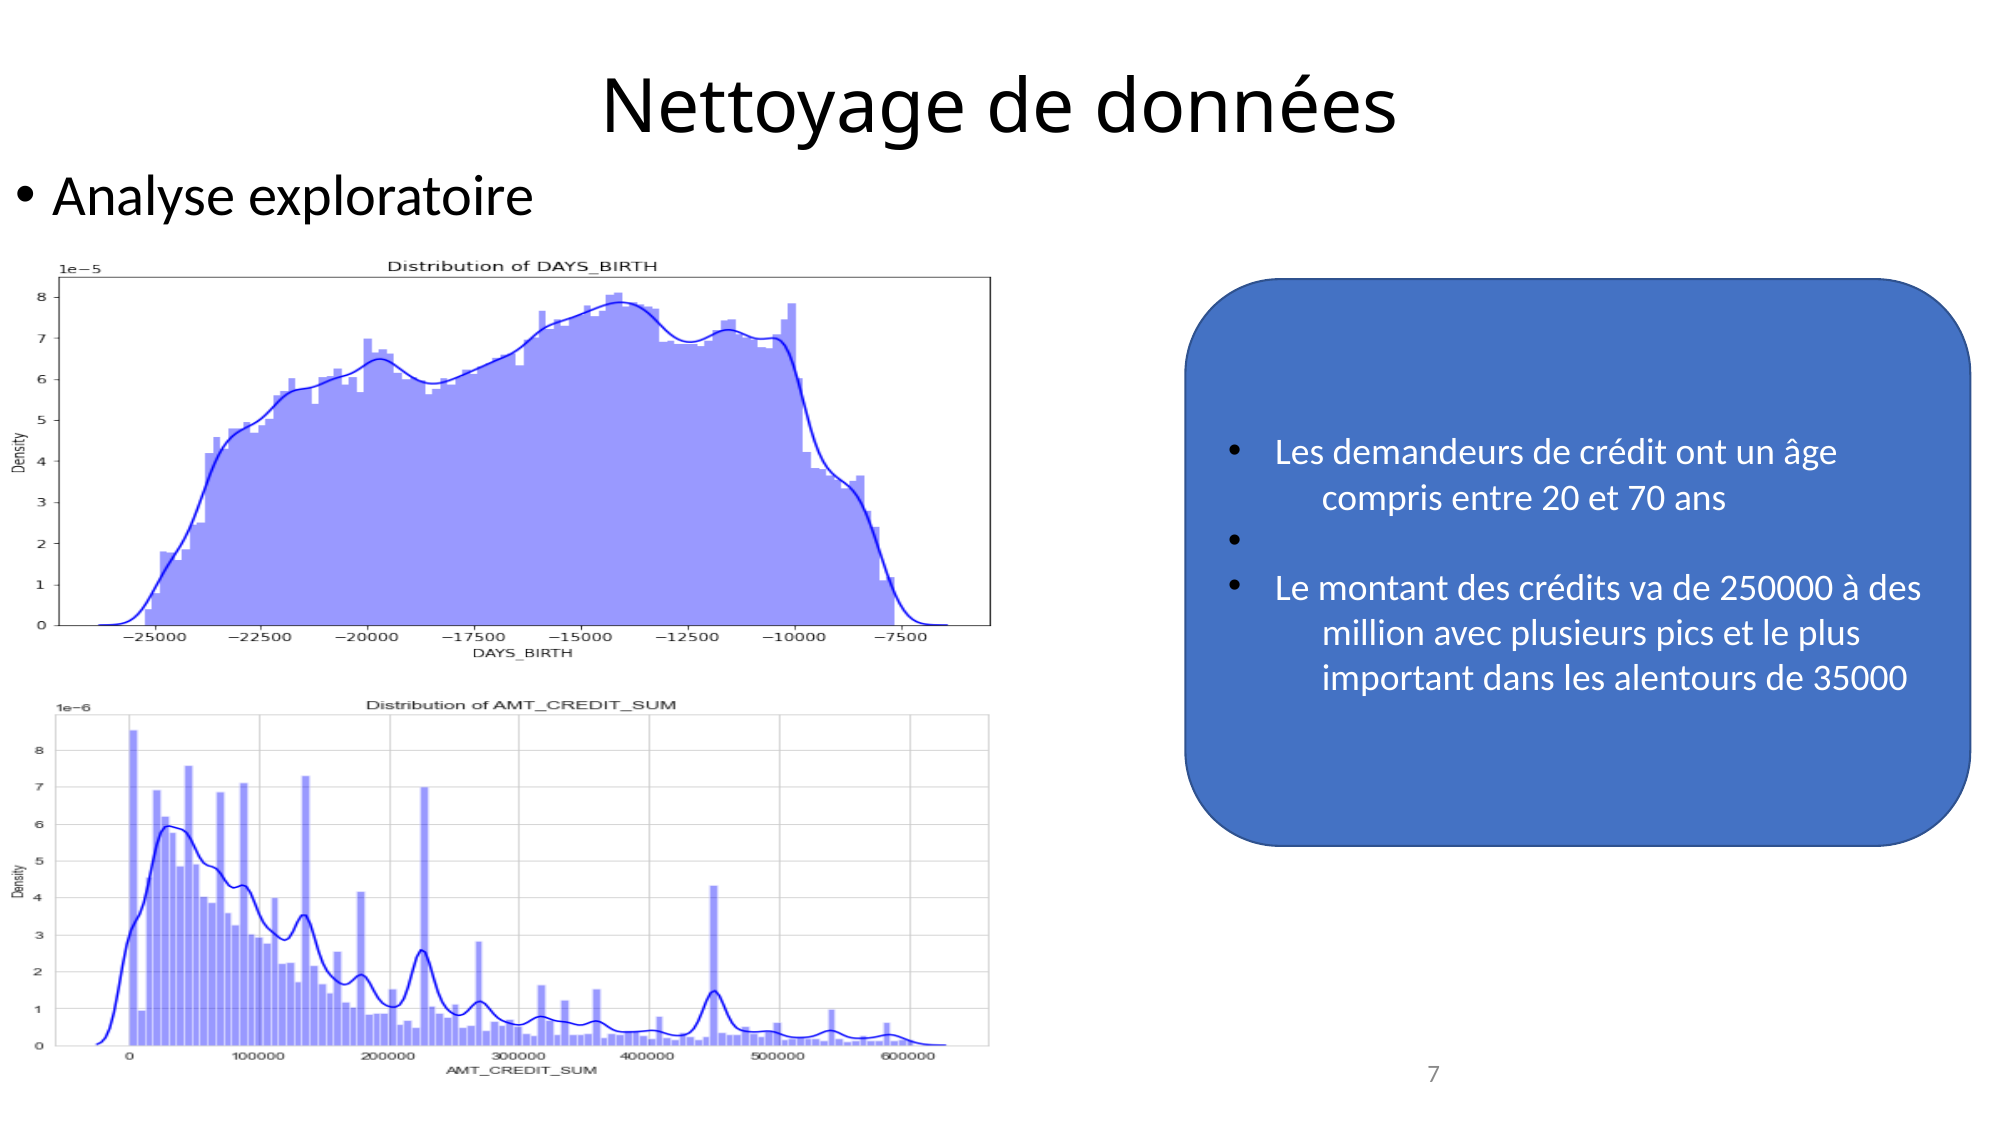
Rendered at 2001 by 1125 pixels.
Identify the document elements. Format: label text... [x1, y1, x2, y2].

list Analyse exploratoire [0, 157, 1863, 1014]
title Nettoyage de données [137, 59, 1863, 157]
text_box [1412, 1042, 1863, 1103]
picture [0, 253, 1000, 667]
picture [0, 693, 1000, 1082]
text_box Les demandeurs de crédit ont un âge compris entre 20 et 70 ans Le montant des crédits va de 250000 à des million avec plusieurs pics et le plus important dans les alentours de 35000 [1185, 279, 1971, 846]
